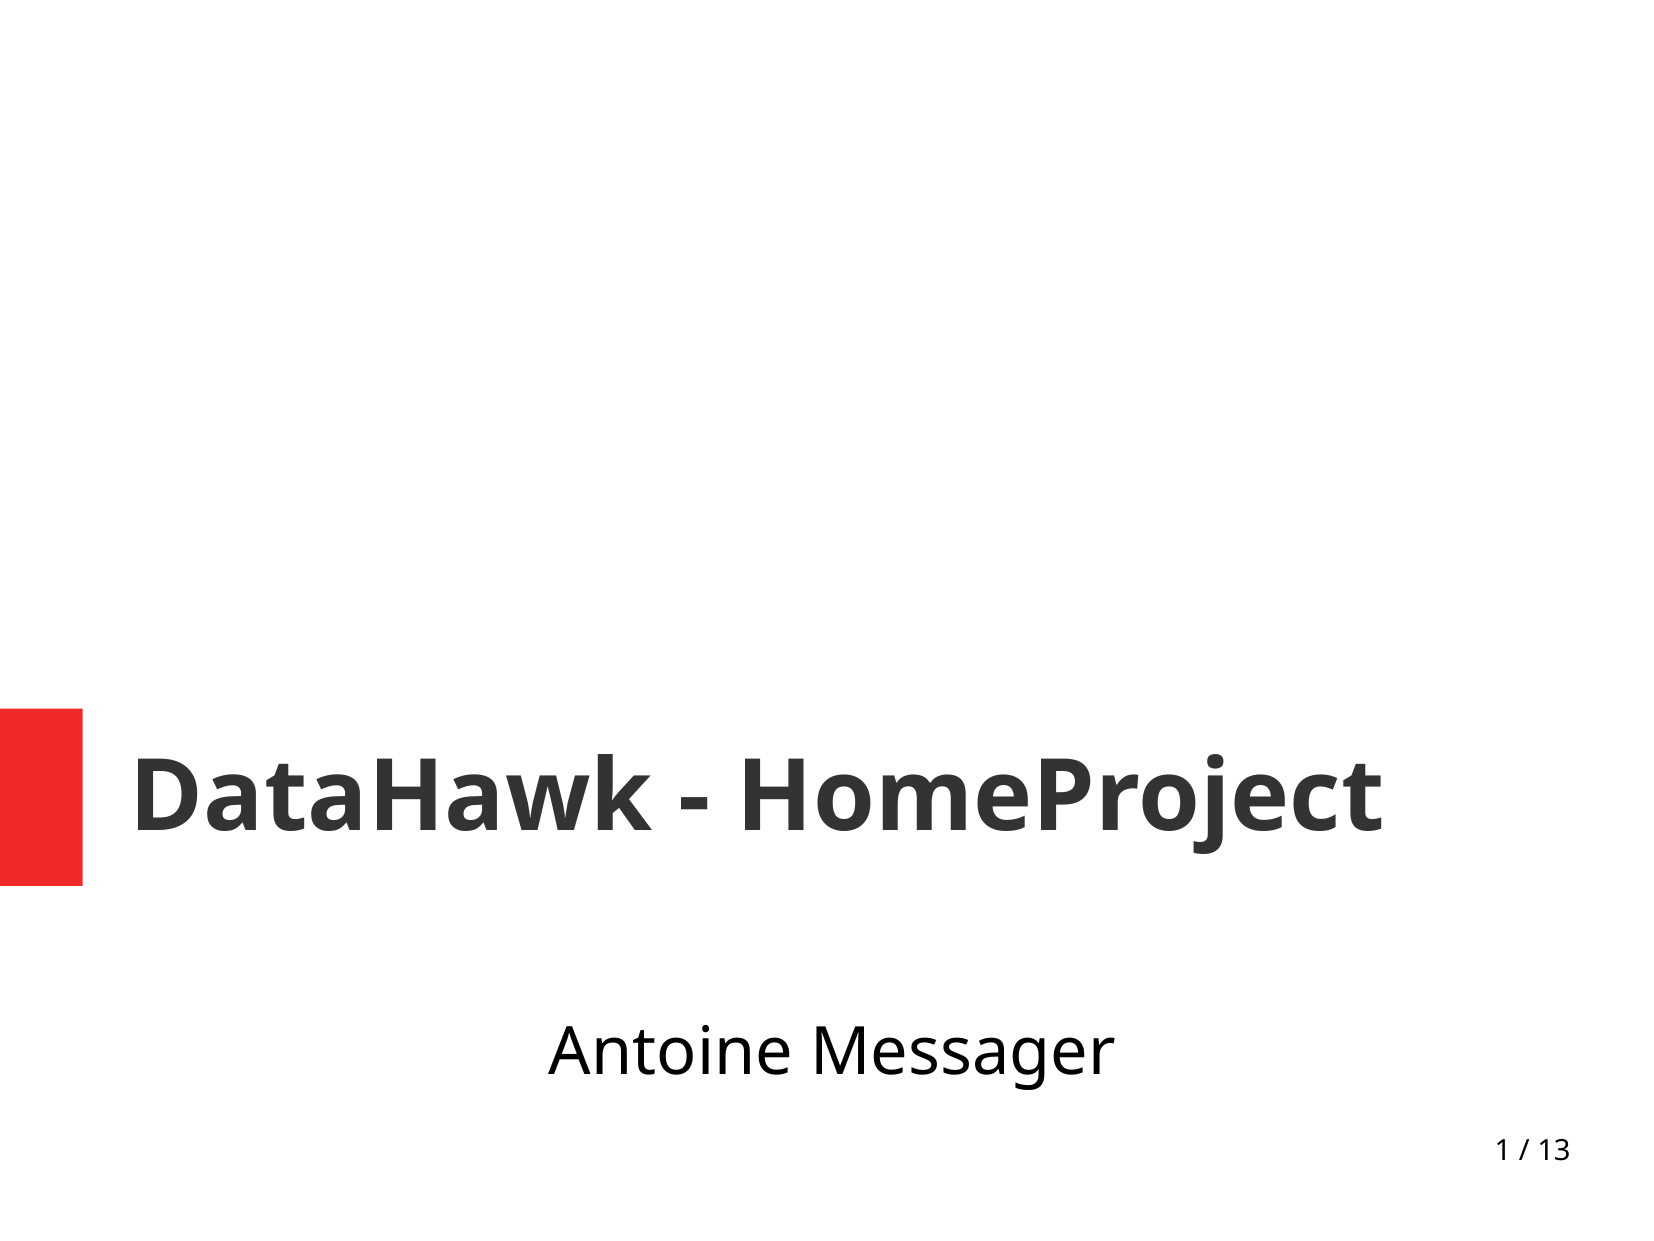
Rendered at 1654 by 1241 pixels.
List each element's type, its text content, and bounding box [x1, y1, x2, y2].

subtitle Antoine Messager [129, 968, 1536, 1130]
title DataHawk - HomeProject [129, 655, 1536, 928]
